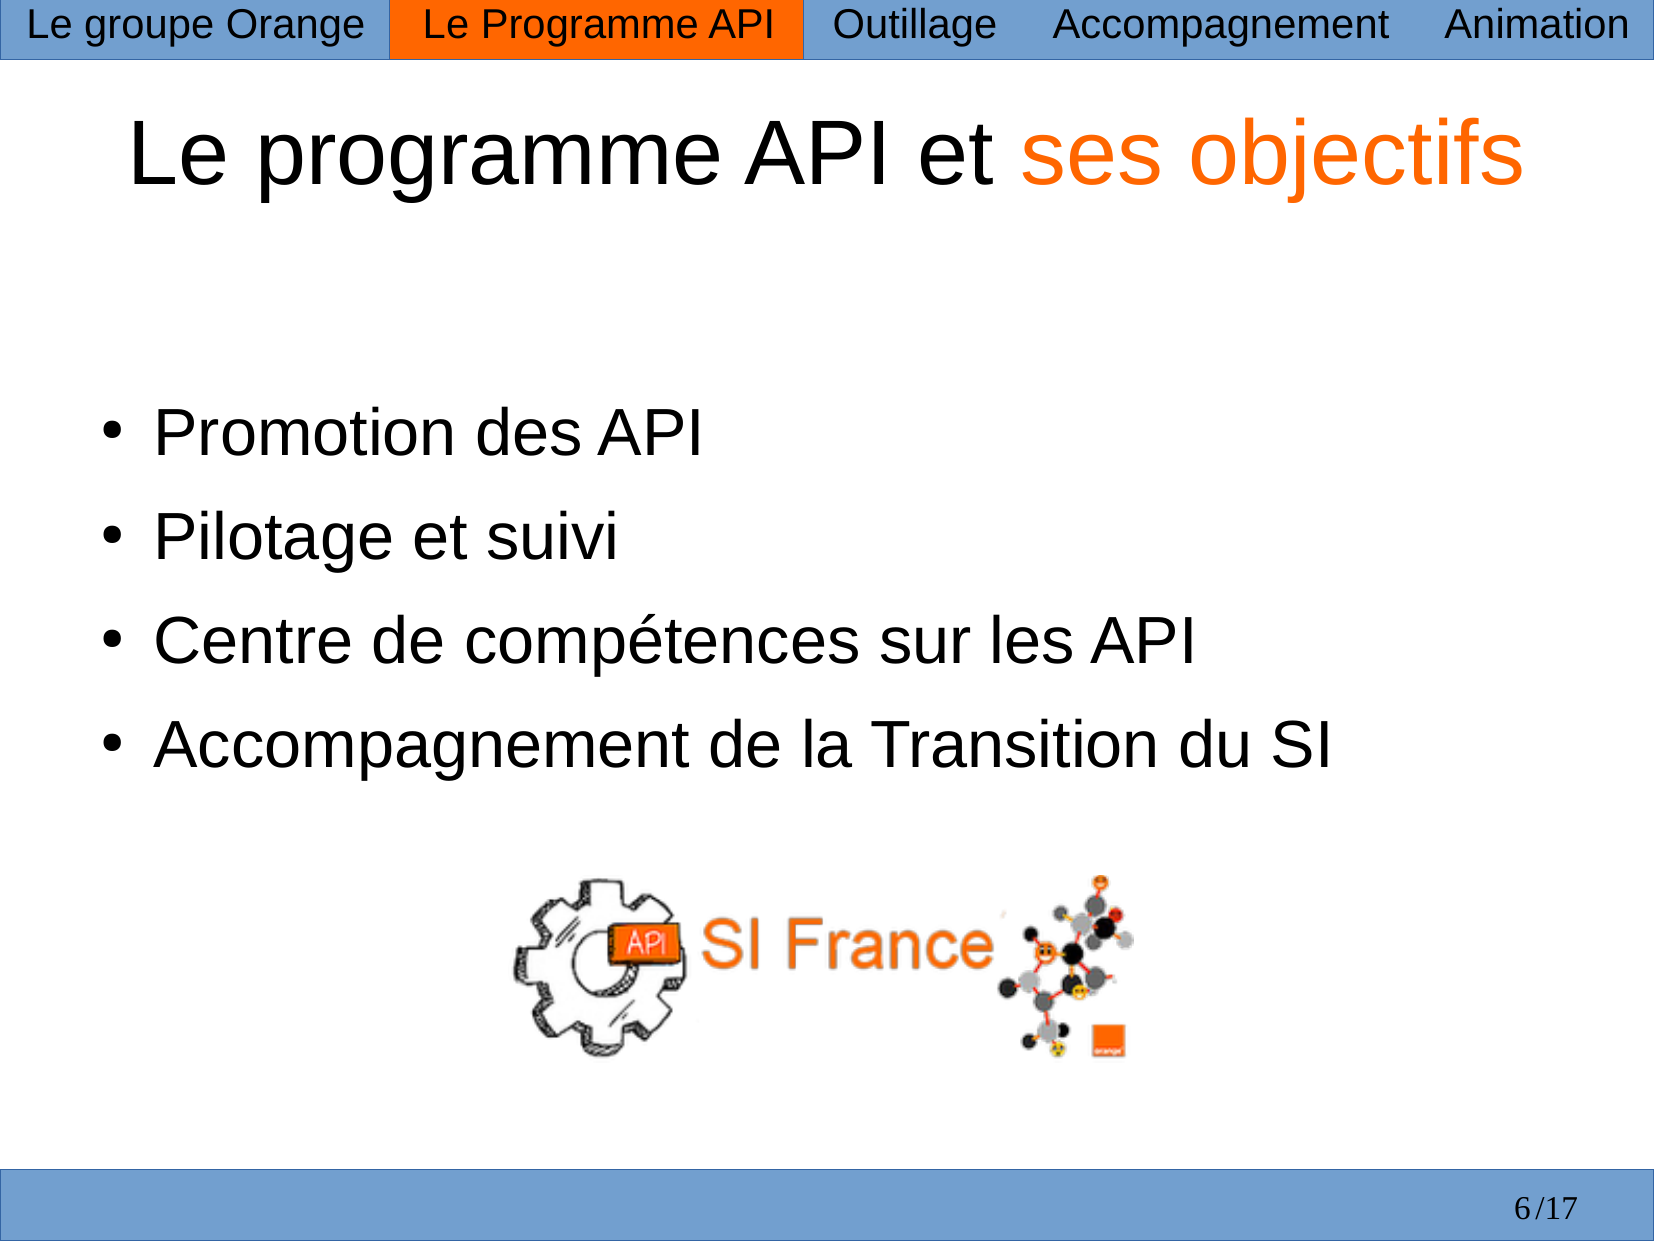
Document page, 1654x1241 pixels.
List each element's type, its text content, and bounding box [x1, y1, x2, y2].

title Le programme API et ses objectifs [82, 60, 1571, 257]
list Promotion des API Pilotage et suivi Centre de compétences sur les API Accompagnement de la Transition du SI [82, 290, 1571, 1010]
picture [508, 875, 1134, 1063]
text_box Le groupe Orange Le Programme API Outillage Accompagnement Animation [0, 0, 1654, 60]
